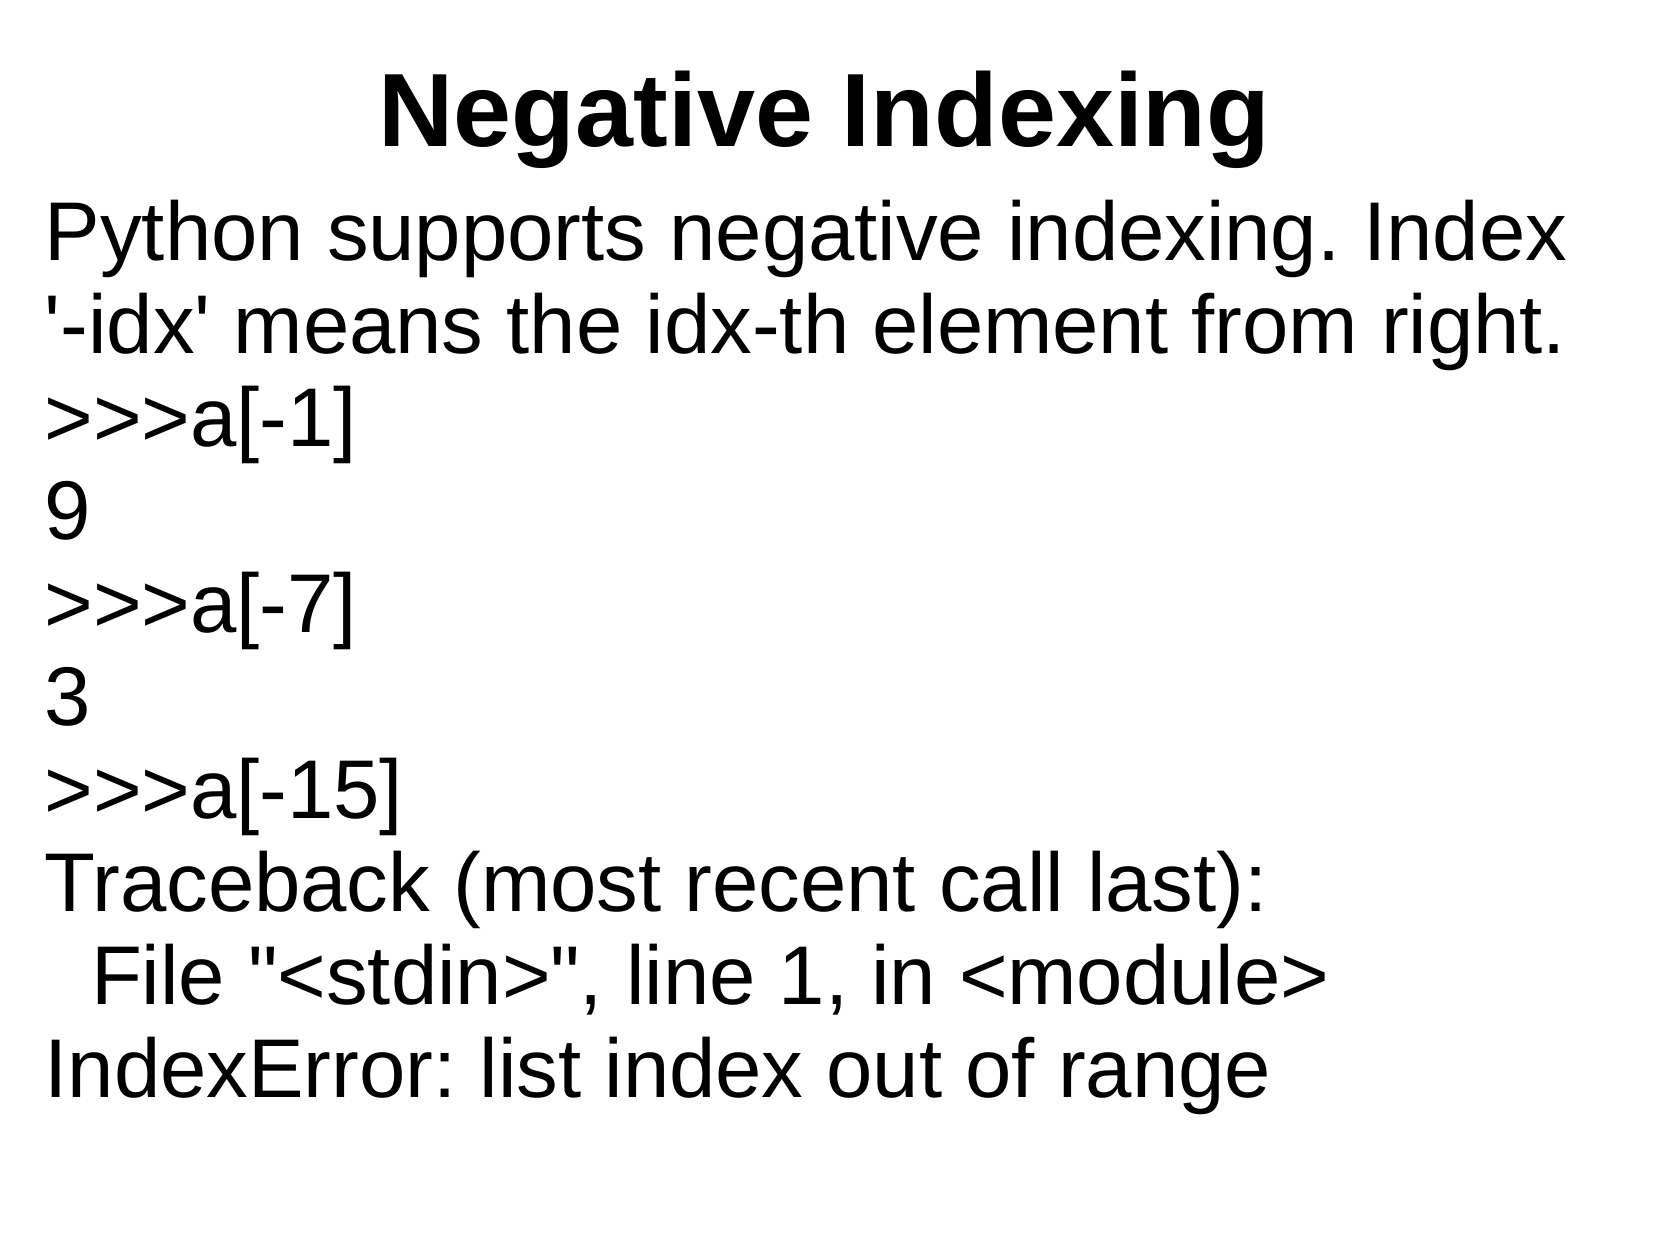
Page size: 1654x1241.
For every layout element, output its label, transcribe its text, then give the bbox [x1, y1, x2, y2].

text_box Python supports negative indexing. Index '-idx' means the idx-th element from right. >>>a[-1] 9 >>>a[-7] 3 >>>a[-15] Traceback (most recent call last): File "<stdin>", line 1, in <module> IndexError: list index out of range [30, 177, 1606, 1126]
text_box Negative Indexing [45, 45, 1606, 177]
